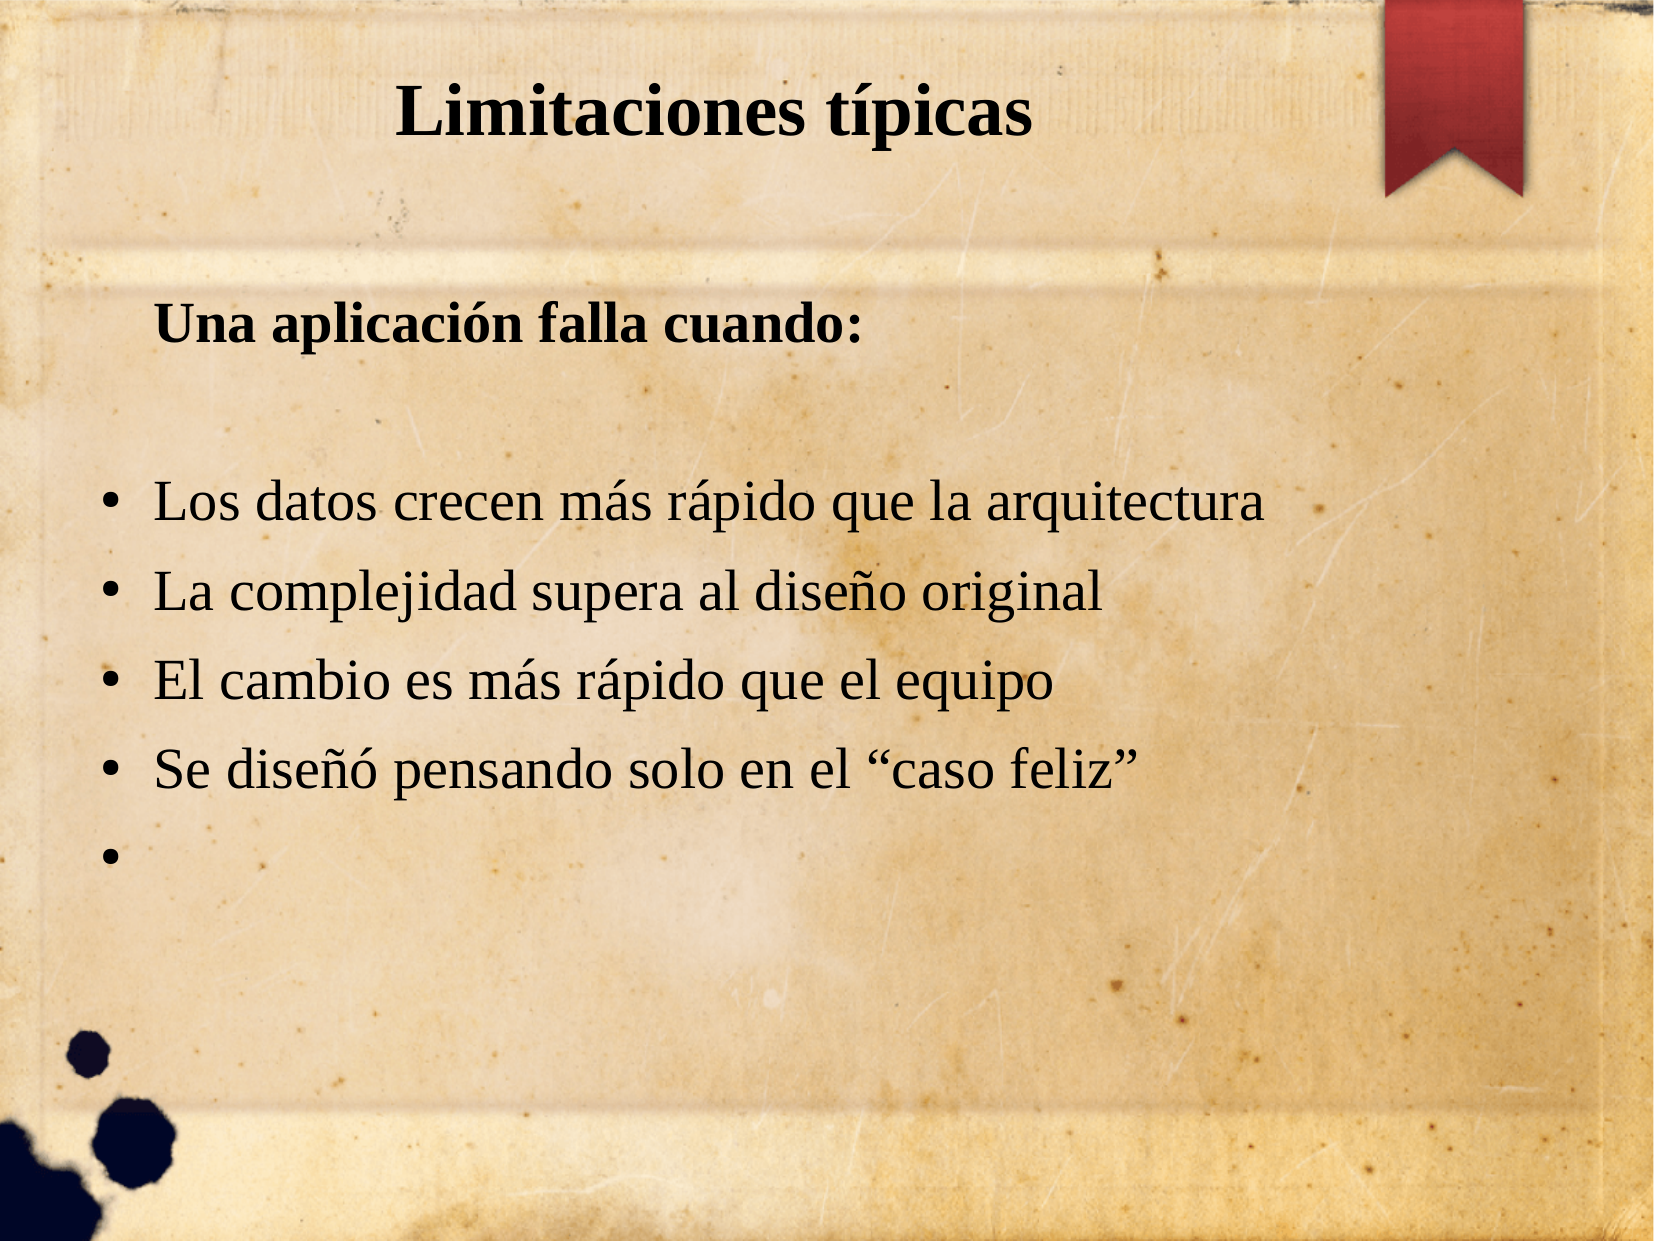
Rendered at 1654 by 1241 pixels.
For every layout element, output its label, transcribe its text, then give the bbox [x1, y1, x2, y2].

list Una aplicación falla cuando: Los datos crecen más rápido que la arquitectura La complejidad supera al diseño original El cambio es más rápido que el equipo Se diseñó pensando solo en el “caso feliz” [82, 290, 1571, 1010]
title Limitaciones típicas [82, 0, 1347, 290]
picture [0, 0, 1654, 1241]
